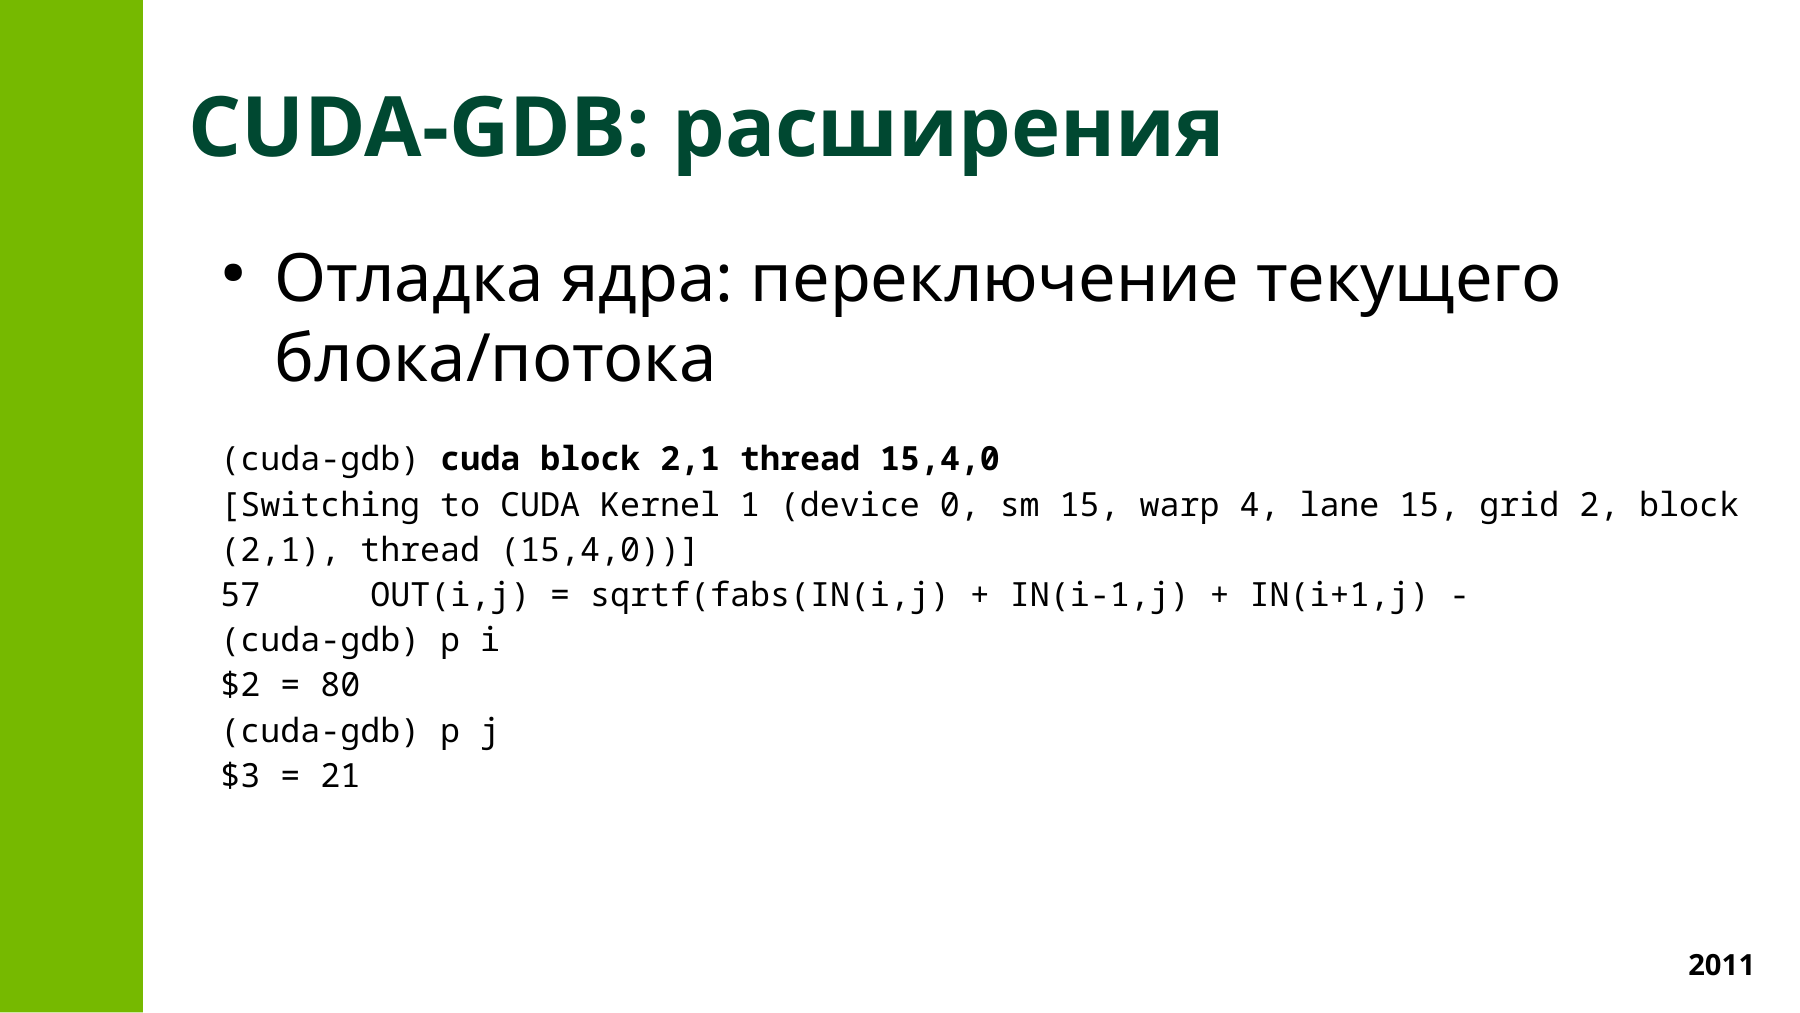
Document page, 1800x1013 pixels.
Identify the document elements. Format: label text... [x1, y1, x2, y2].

text_box (cuda-gdb) cuda block 2,1 thread 15,4,0 [Switching to CUDA Kernel 1 (device 0, sm 15, warp 4, lane 15, grid 2, block (2,1), thread (15,4,0))] 57 OUT(i,j) = sqrtf(fabs(IN(i,j) + IN(i-1,j) + IN(i+1,j) - (cuda-gdb) p i $2 = 80 (cuda-gdb) p j $3 = 21 [205, 427, 1800, 1013]
title CUDA-GDB: расширения [188, 40, 1733, 211]
list Отладка ядра: переключение текущего блока/потока [188, 227, 1763, 976]
